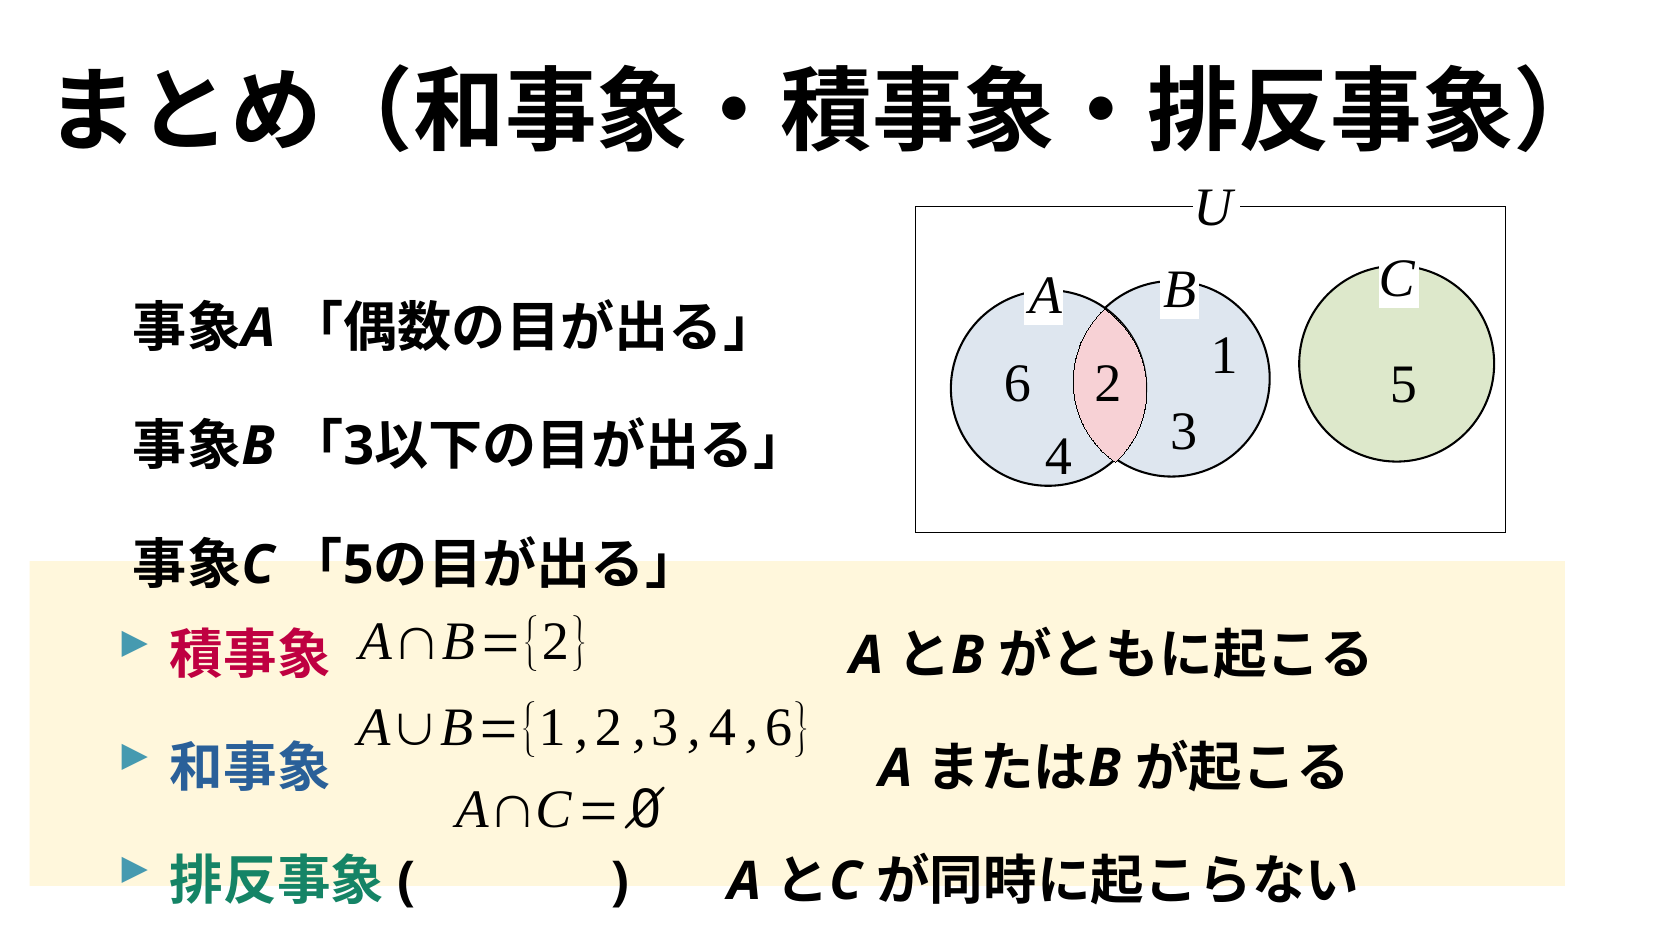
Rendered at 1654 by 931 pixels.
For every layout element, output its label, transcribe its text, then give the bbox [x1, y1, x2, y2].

list 積事象 A とB がともに起こる 和事象 A またはB が起こる 排反事象 ( ) A とC が同時に起こらない [29, 599, 1625, 916]
chart [1193, 177, 1241, 238]
text_box [611, 574, 620, 580]
title まとめ（和事象・積事象・排反事象） [29, 29, 1625, 178]
text_box [206, 577, 214, 582]
chart [1210, 324, 1238, 385]
text_box [442, 571, 467, 578]
text_box [1299, 267, 1495, 462]
chart [1378, 248, 1420, 309]
chart [1160, 258, 1199, 319]
text_box 事象A 「偶数の目が出る」 事象B 「3以下の目が出る」 事象C 「5の目が出る」 [118, 236, 863, 562]
text_box [221, 562, 232, 568]
chart [1170, 401, 1198, 462]
text_box [383, 562, 394, 573]
chart [1024, 264, 1063, 325]
chart [1043, 425, 1074, 486]
chart [354, 611, 593, 675]
chart [352, 696, 815, 760]
chart [1092, 353, 1123, 414]
chart [1389, 354, 1418, 415]
chart [451, 779, 670, 840]
text_box [950, 281, 1270, 486]
chart [1003, 353, 1033, 414]
text_box [29, 561, 1565, 599]
